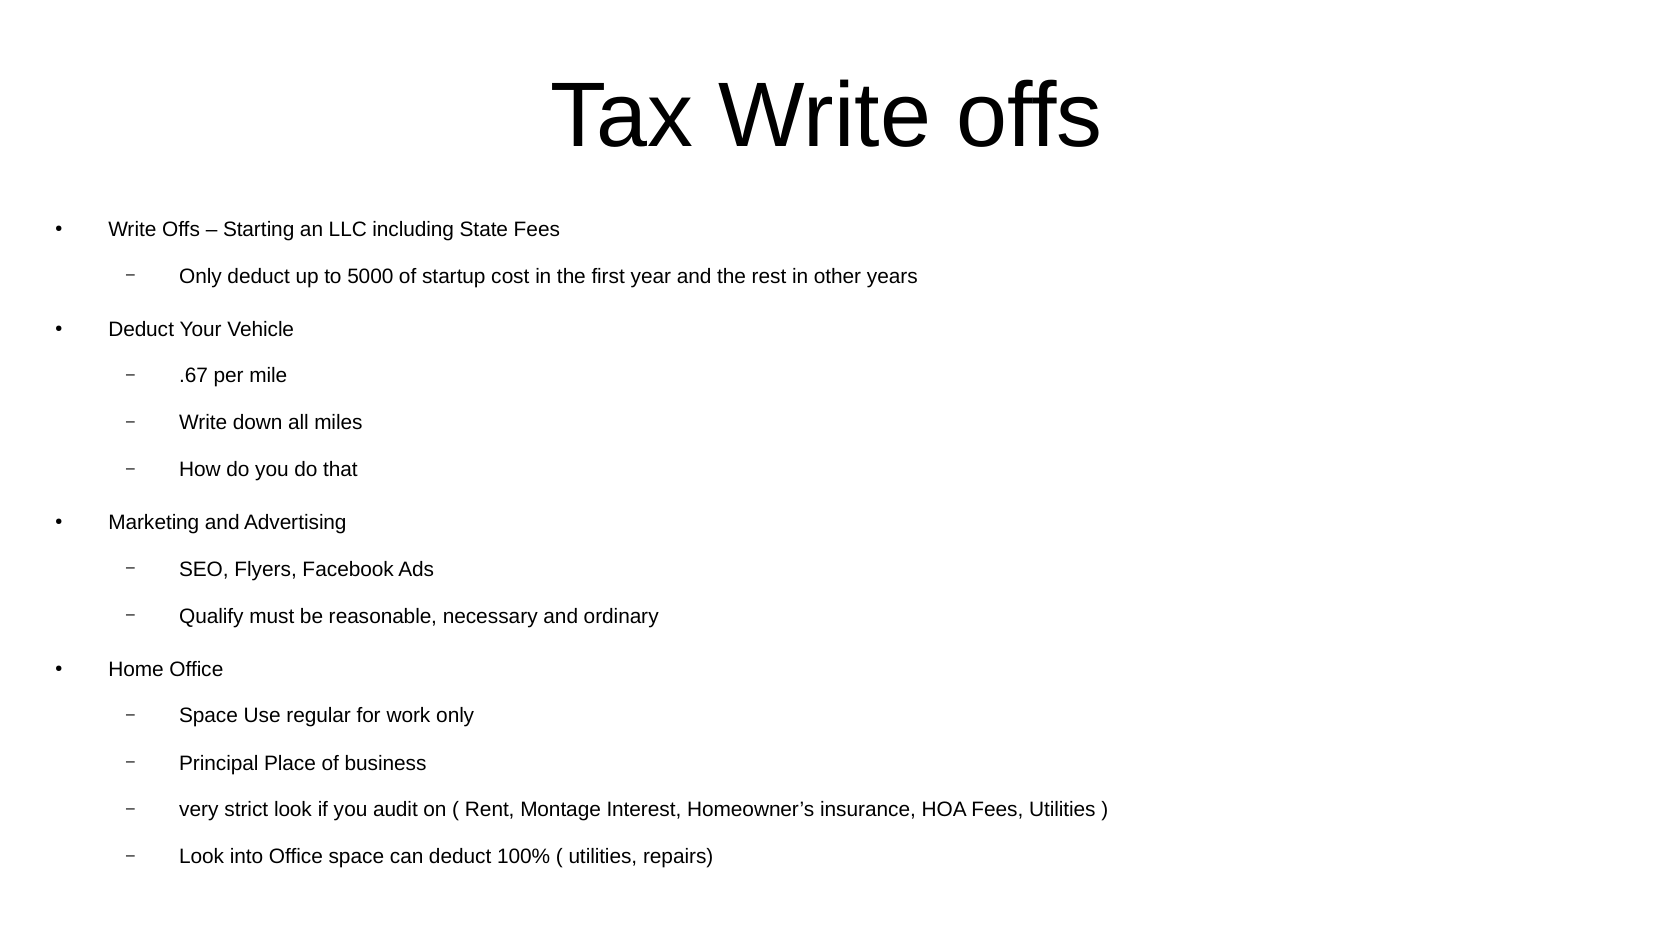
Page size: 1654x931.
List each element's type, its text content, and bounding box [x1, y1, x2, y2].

title Tax Write offs [82, 37, 1571, 193]
list Write Offs – Starting an LLC including State Fees Only deduct up to 5000 of startup cost in the first year and the rest in other years Deduct Your Vehicle .67 per mile Write down all miles How do you do that Marketing and Advertising SEO, Flyers, Facebook Ads Qualify must be reasonable, necessary and ordinary Home Office Space Use regular for work only Principal Place of business very strict look if you audit on ( Rent, Montage Interest, Homeowner’s insurance, HOA Fees, Utilities ) Look into Office space can deduct 100% ( utilities, repairs) [37, 217, 1571, 901]
